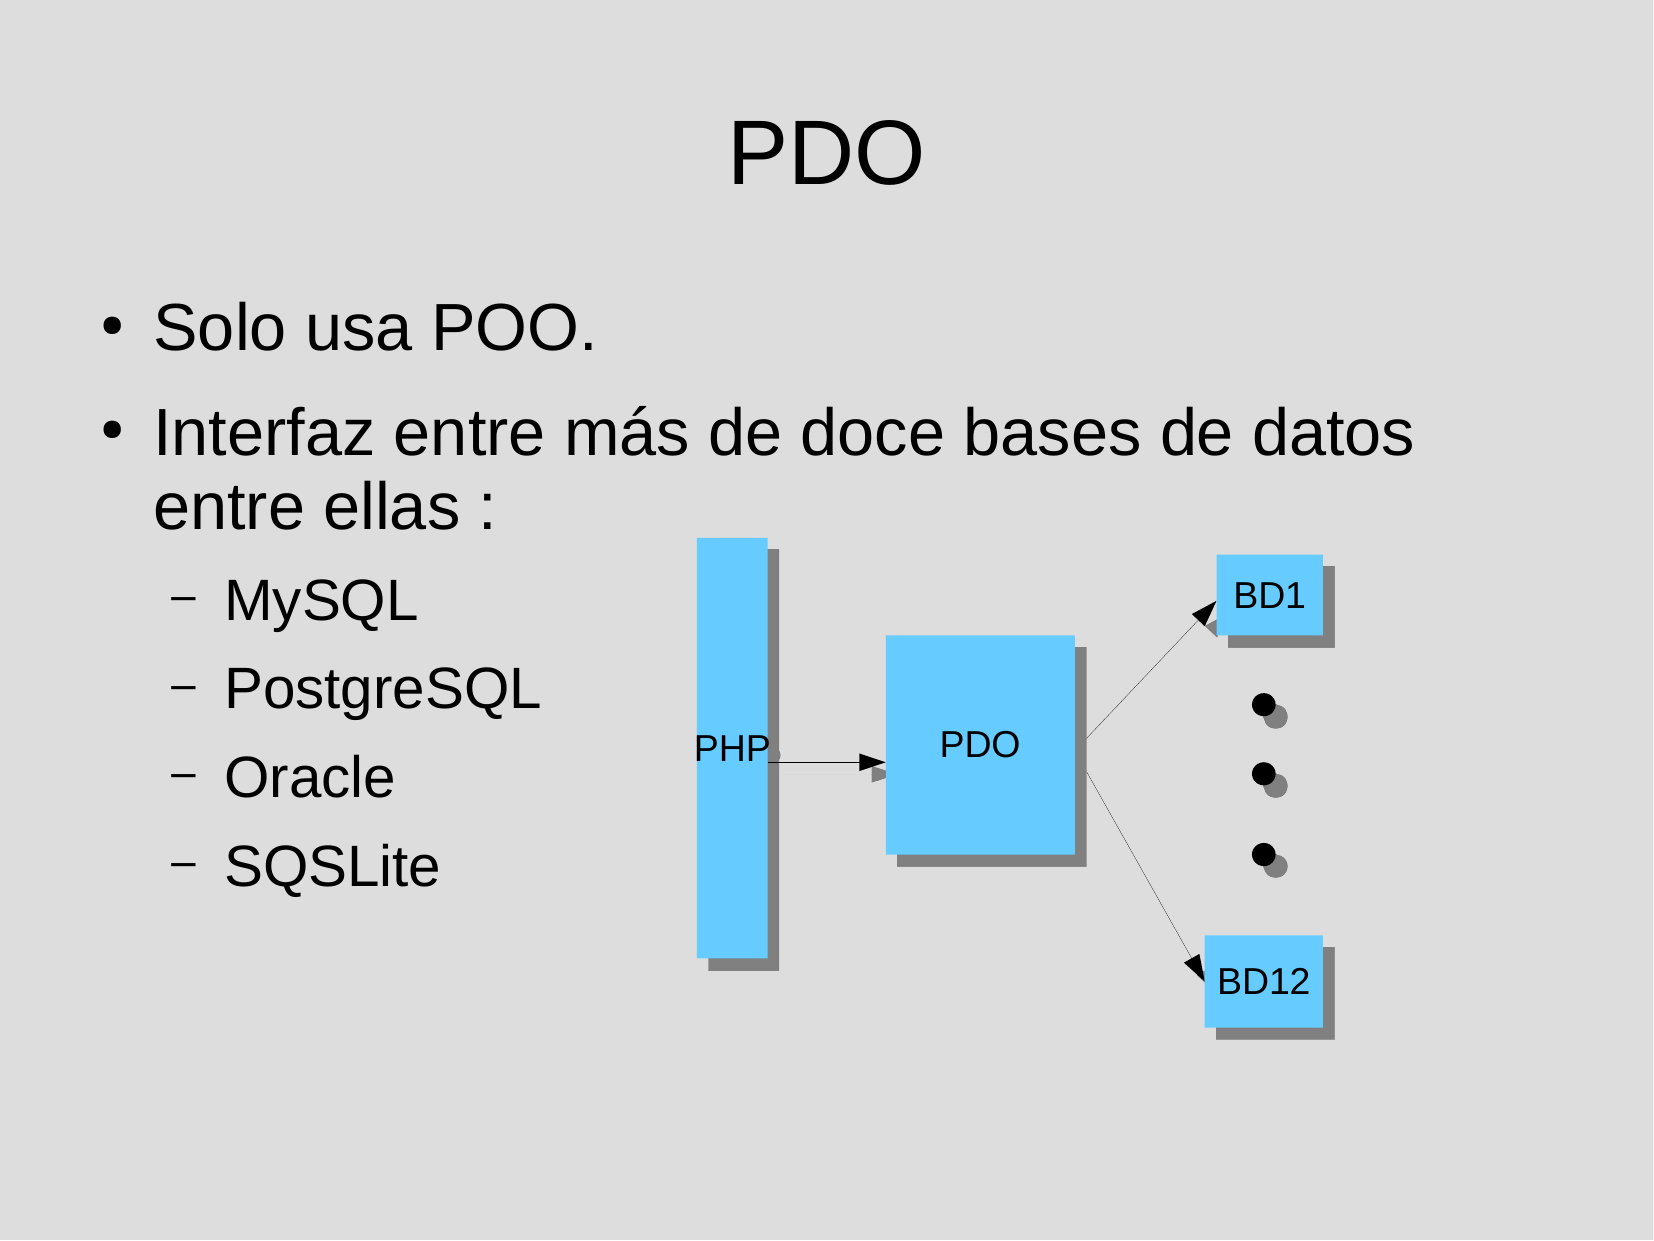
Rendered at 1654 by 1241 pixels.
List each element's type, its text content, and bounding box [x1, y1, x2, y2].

text_box PHP [696, 537, 768, 959]
text_box PHP [700, 738, 712, 748]
text_box [1251, 693, 1276, 717]
text_box BD1 [1216, 554, 1323, 636]
text_box [1251, 762, 1276, 786]
list Solo usa POO. Interfaz entre más de doce bases de datos entre ellas : MySQL PostgreSQL Oracle SQSLite [82, 290, 1571, 1010]
title PDO [82, 49, 1571, 257]
text_box PDO [885, 635, 1075, 855]
text_box BD12 [1204, 935, 1323, 1028]
text_box [1251, 842, 1276, 867]
text_box PHP [752, 738, 764, 748]
